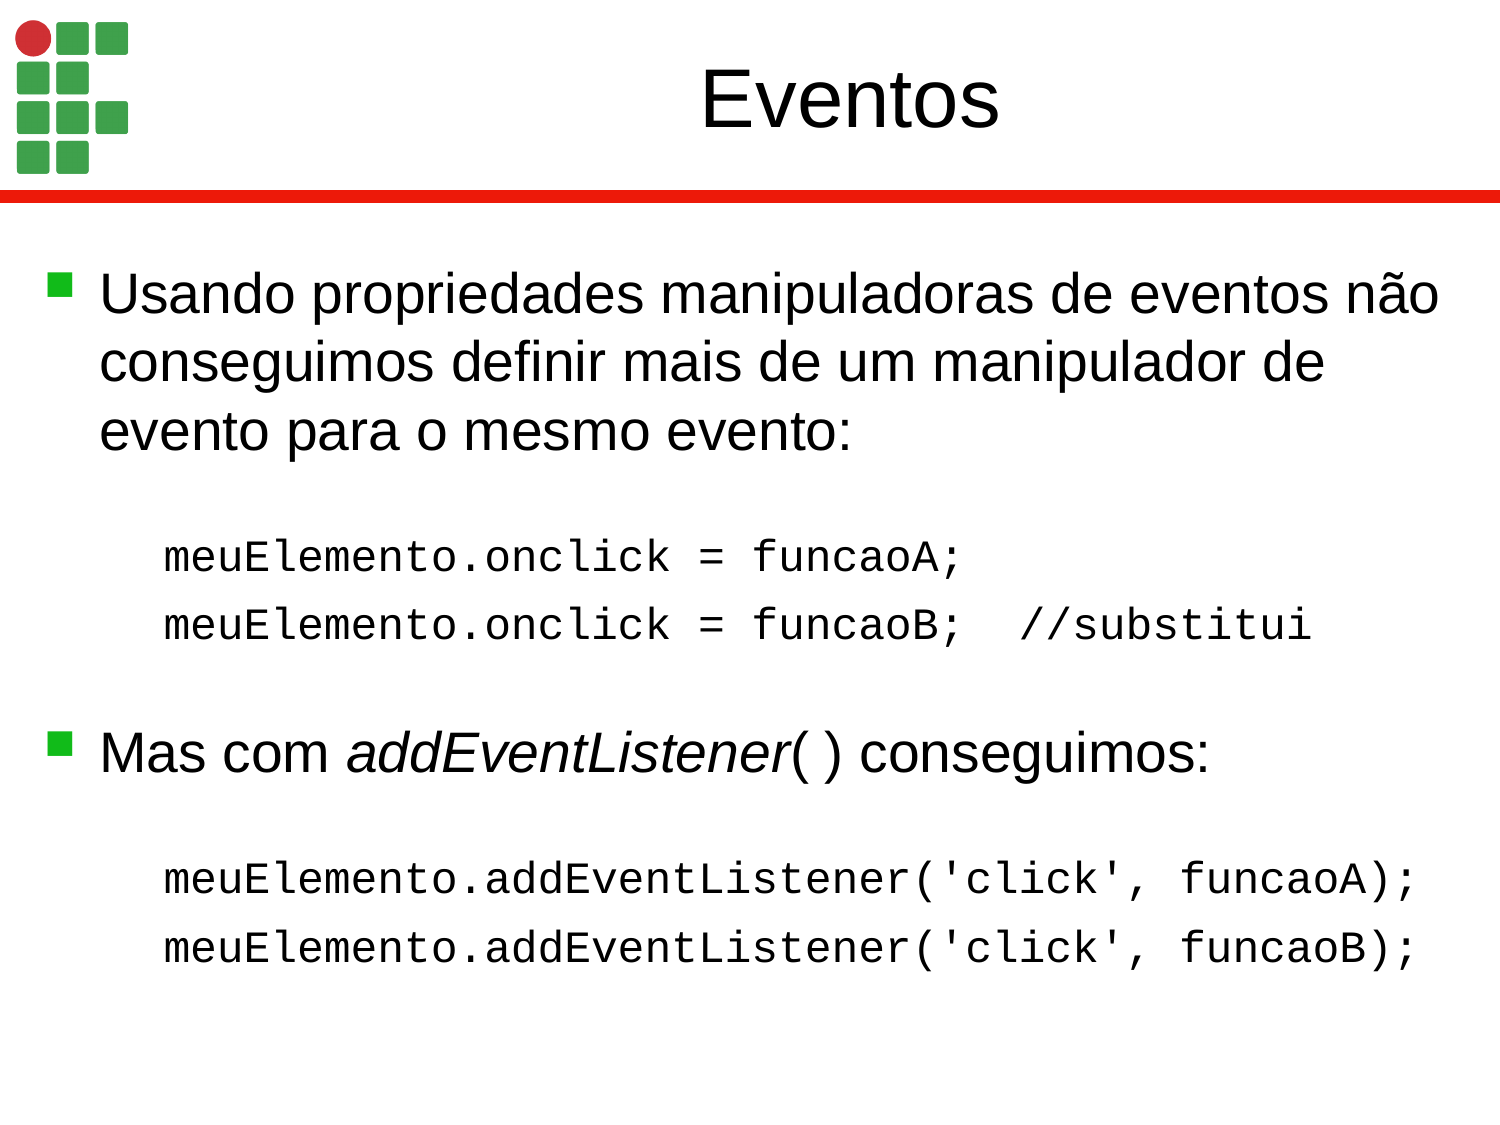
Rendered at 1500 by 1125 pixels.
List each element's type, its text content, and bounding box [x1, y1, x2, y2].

title Eventos [230, 0, 1471, 202]
list Usando propriedades manipuladoras de eventos não conseguimos definir mais de um manipulador de evento para o mesmo evento: meuElemento.onclick = funcaoA; meuElemento.onclick = funcaoB; //substitui Mas com addEventListener( ) conseguimos: meuElemento.addEventListener('click', funcaoA); meuElemento.addEventListener('click', funcaoB); [29, 207, 1471, 1087]
picture [14, 16, 130, 178]
